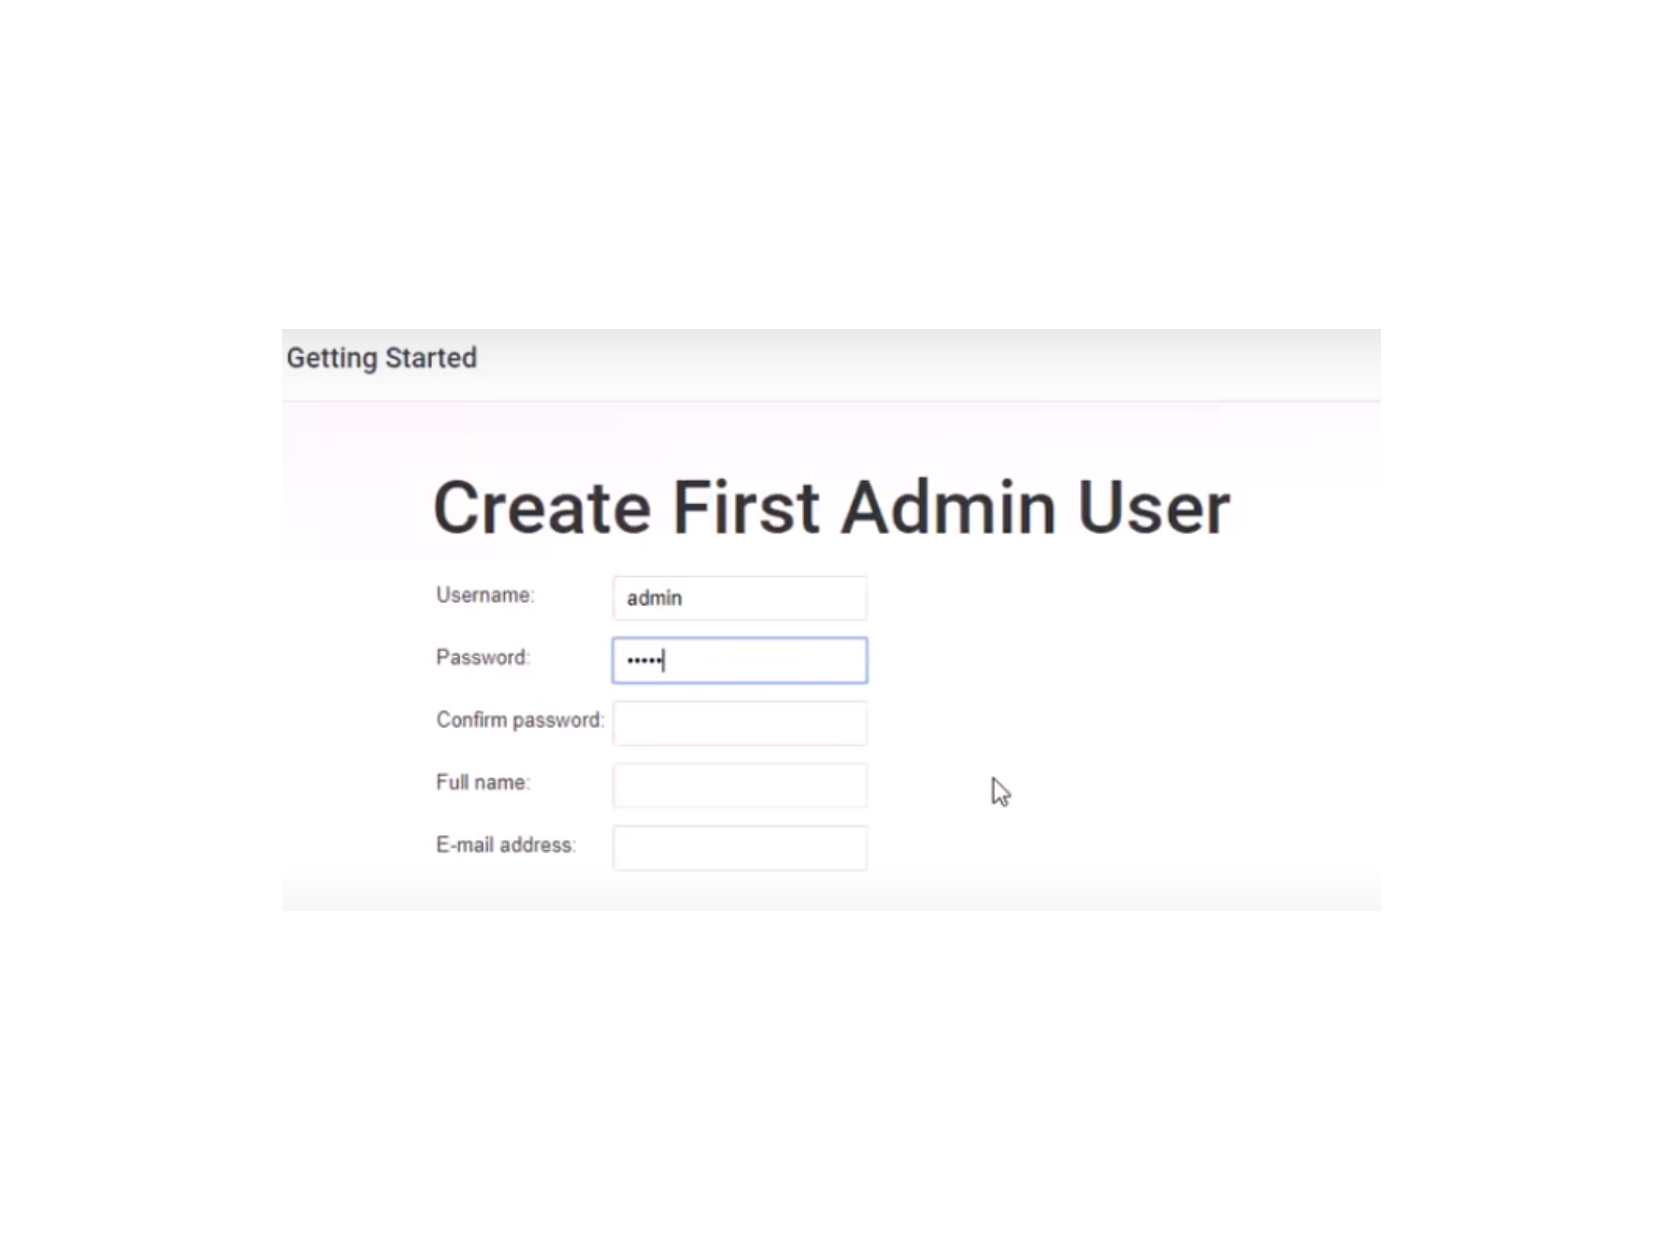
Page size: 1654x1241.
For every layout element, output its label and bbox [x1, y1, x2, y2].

picture [282, 329, 1381, 911]
